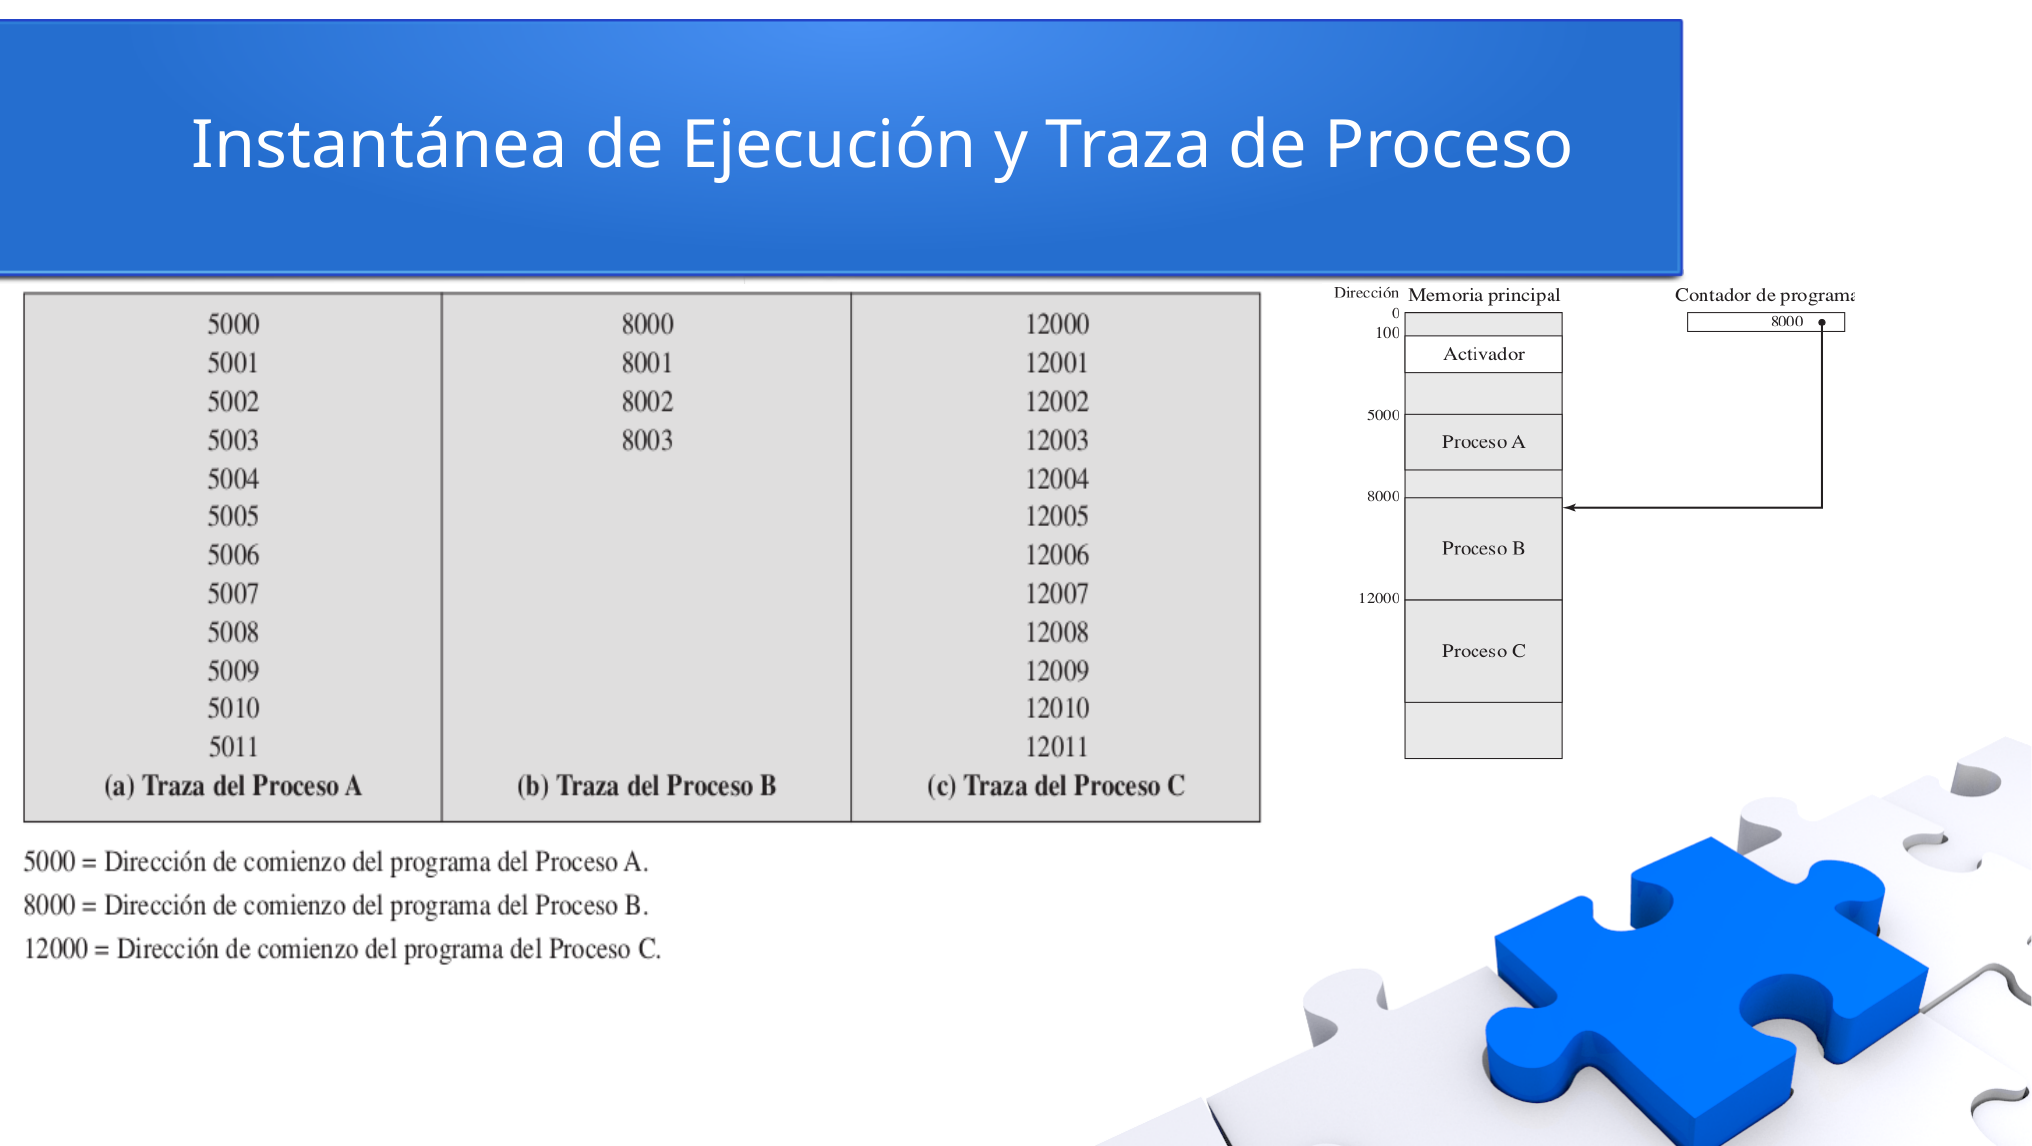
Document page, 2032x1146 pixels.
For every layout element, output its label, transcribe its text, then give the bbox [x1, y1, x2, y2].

title Instantánea de Ejecución y Traza de Proceso [101, 45, 1666, 237]
picture [0, 19, 2032, 1146]
